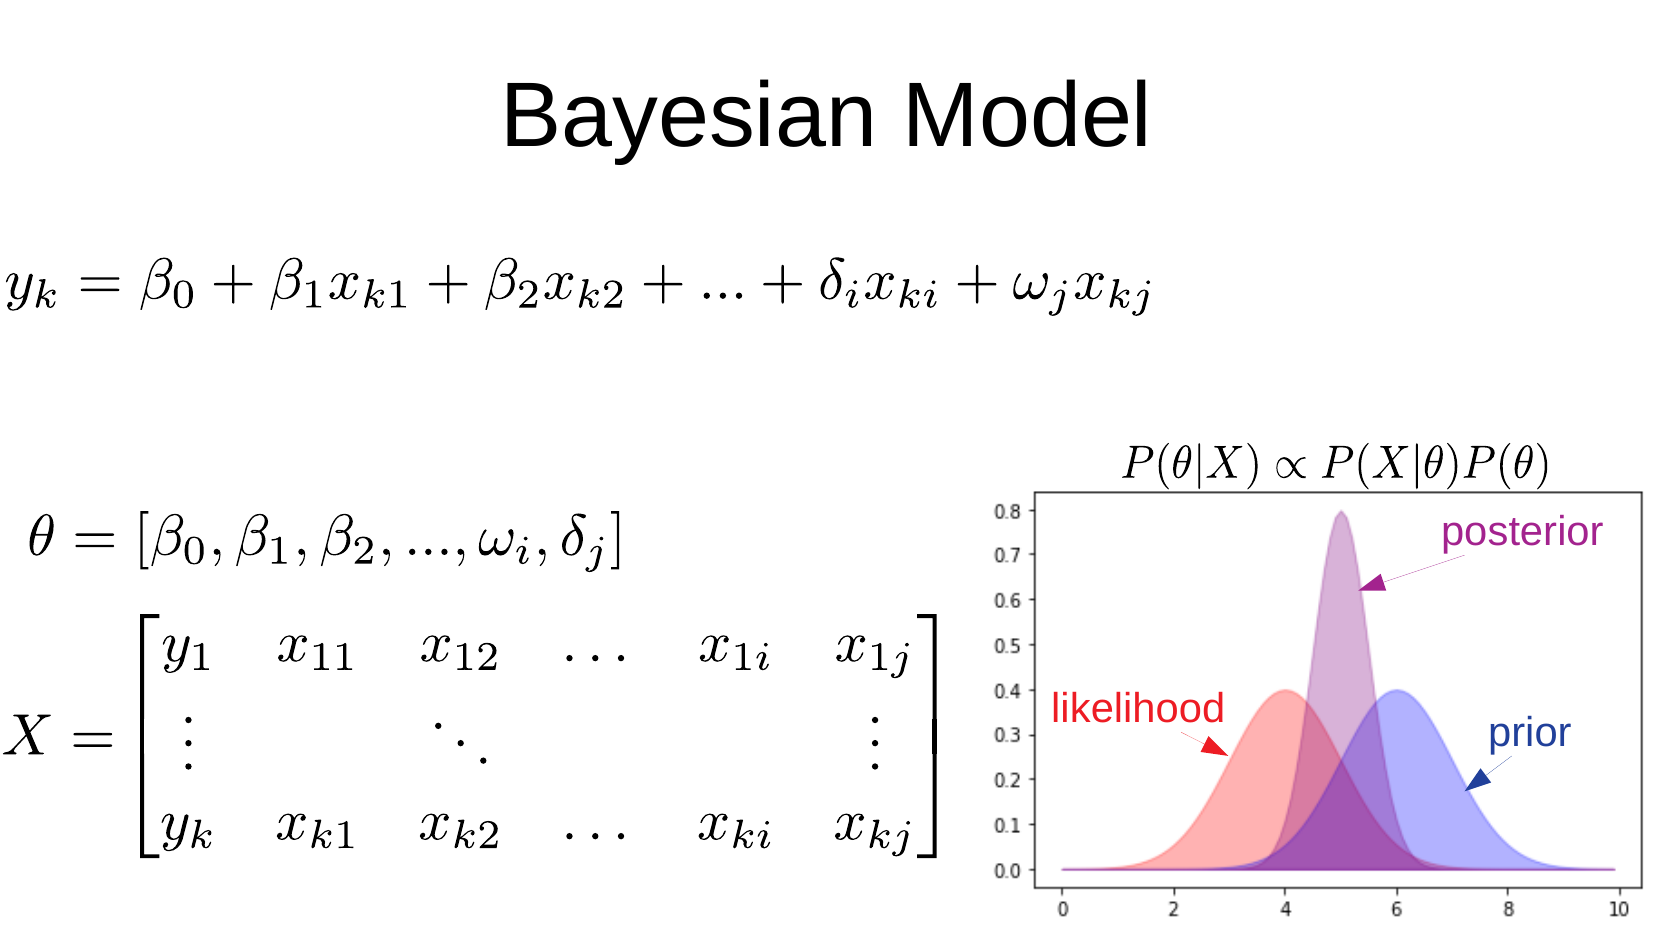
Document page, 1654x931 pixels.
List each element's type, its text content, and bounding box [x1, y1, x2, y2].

text_box [124, 614, 937, 859]
text_box [2, 714, 113, 755]
list prior [1417, 708, 1654, 756]
title Bayesian Model [82, 37, 1571, 193]
list likelihood [980, 685, 1276, 733]
picture [980, 481, 1654, 931]
text_box [29, 511, 620, 573]
text_box [5, 257, 1151, 316]
text_box [1122, 442, 1548, 490]
list posterior [1370, 507, 1654, 556]
